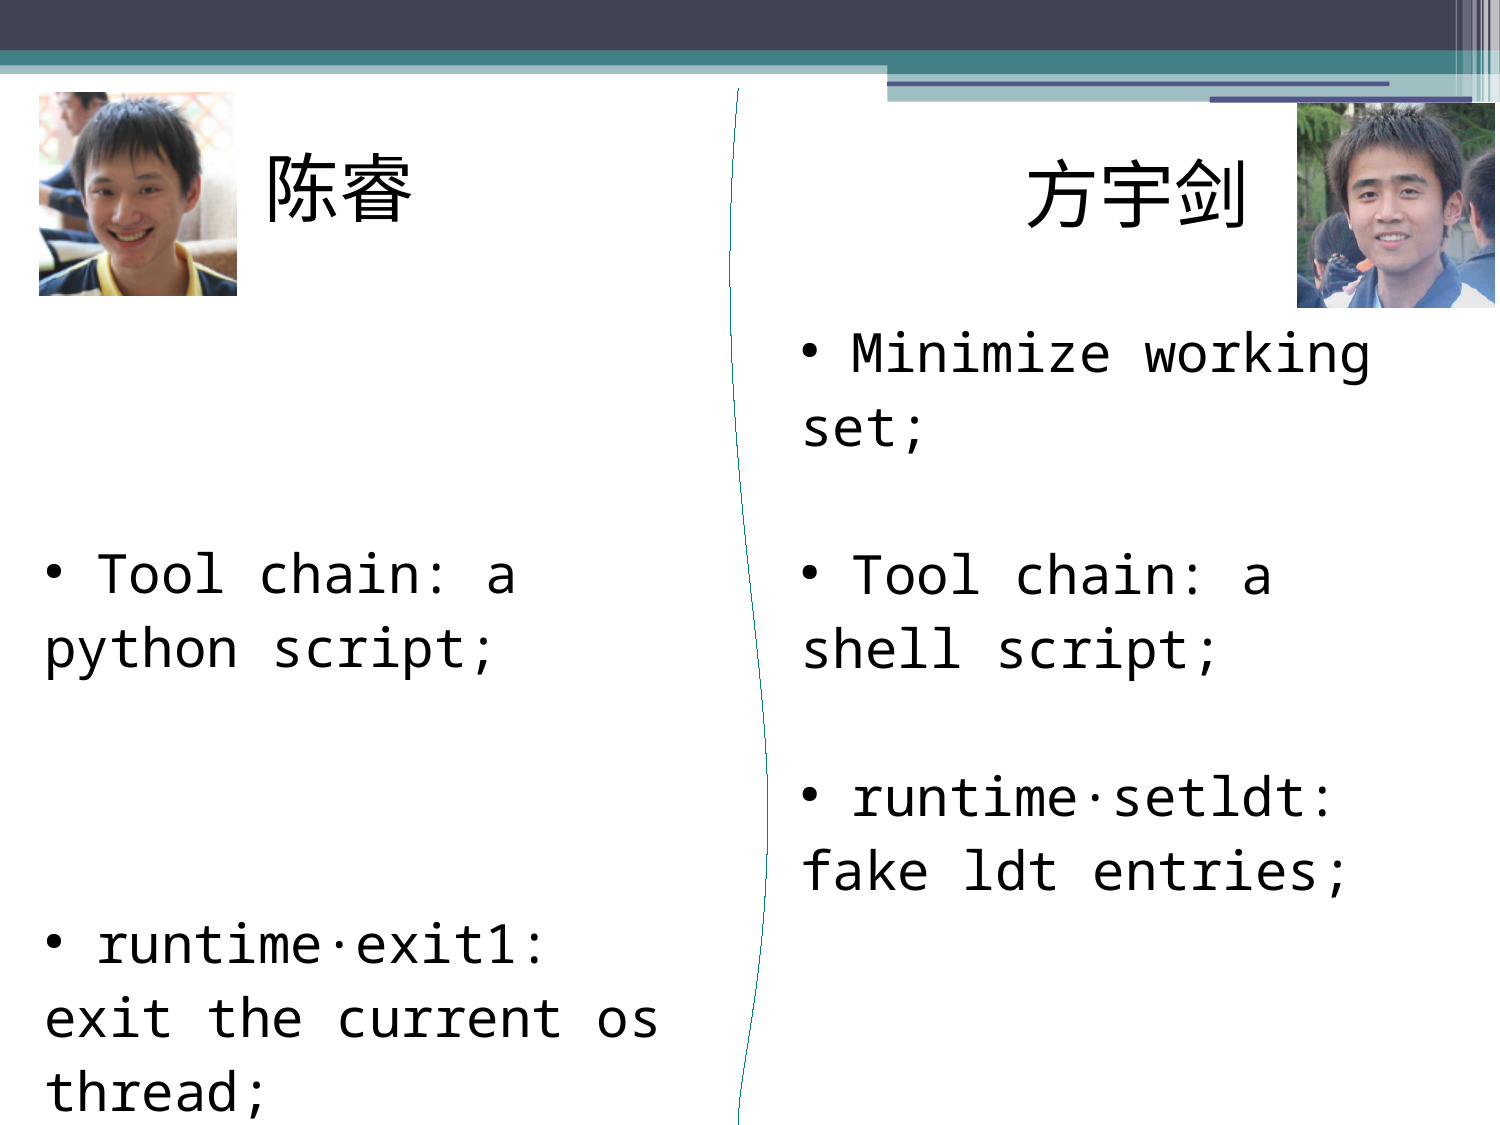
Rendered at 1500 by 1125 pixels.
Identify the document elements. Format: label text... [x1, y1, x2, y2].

text_box 陈睿 [236, 140, 443, 243]
text_box Minimize working set; Tool chain: a shell script; runtime·setldt: fake ldt entries; [785, 307, 1465, 1094]
picture [39, 92, 237, 296]
picture [1297, 103, 1495, 308]
text_box 方宇剑 [1003, 145, 1270, 266]
text_box Tool chain: a python script; runtime·exit1: exit the current os thread; [29, 306, 709, 1093]
